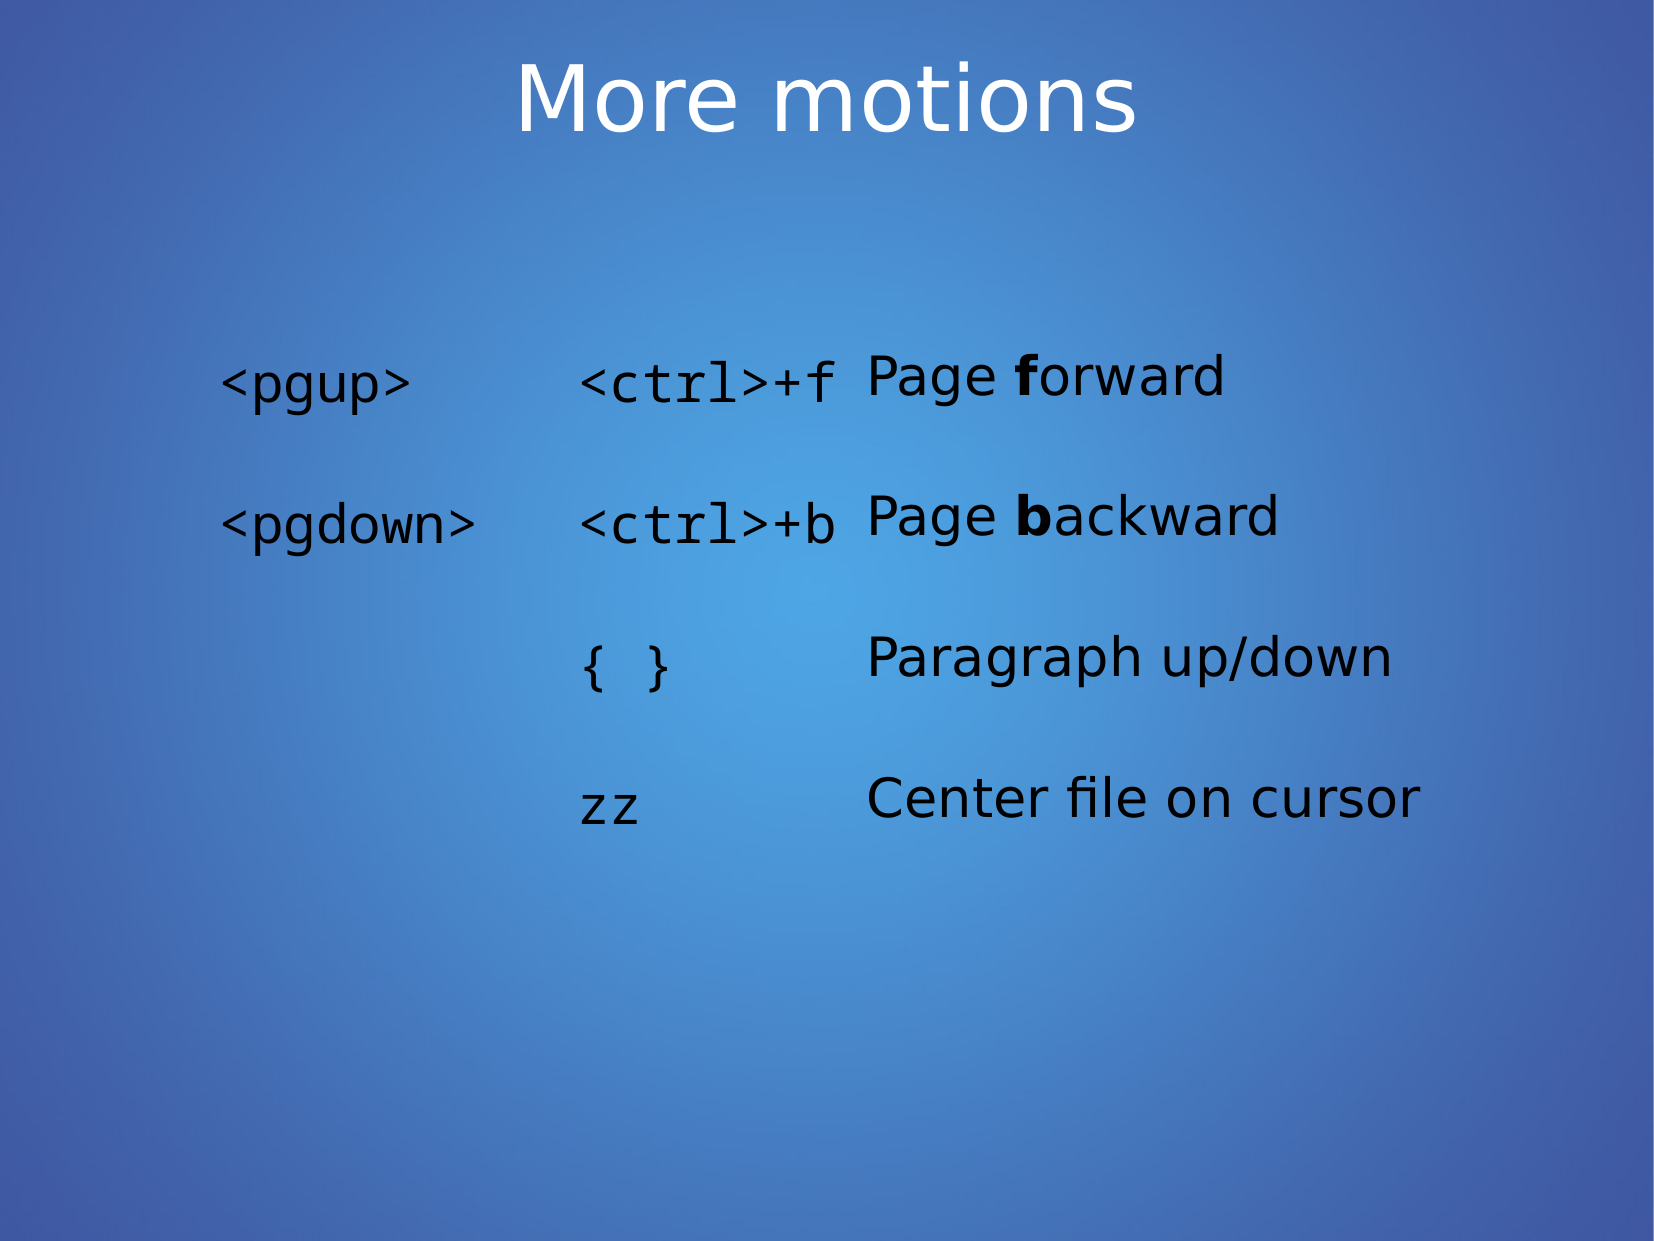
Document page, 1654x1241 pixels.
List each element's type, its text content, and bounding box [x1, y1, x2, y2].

table_header <pgup> [213, 339, 571, 480]
table_cell <ctrl>+b [571, 480, 860, 620]
table_cell [213, 620, 571, 761]
table_cell Paragraph up/down [860, 620, 1441, 761]
table_cell <pgdown> [213, 480, 571, 620]
table_header Page forward [860, 339, 1441, 480]
picture [0, 0, 1654, 1241]
table_cell zz [571, 761, 860, 901]
table_cell { } [571, 620, 860, 761]
title More motions [82, 23, 1571, 175]
table_cell Page backward [860, 480, 1441, 620]
table_cell Center file on cursor [860, 761, 1441, 901]
table_cell [213, 761, 571, 901]
table_header <ctrl>+f [571, 339, 860, 480]
